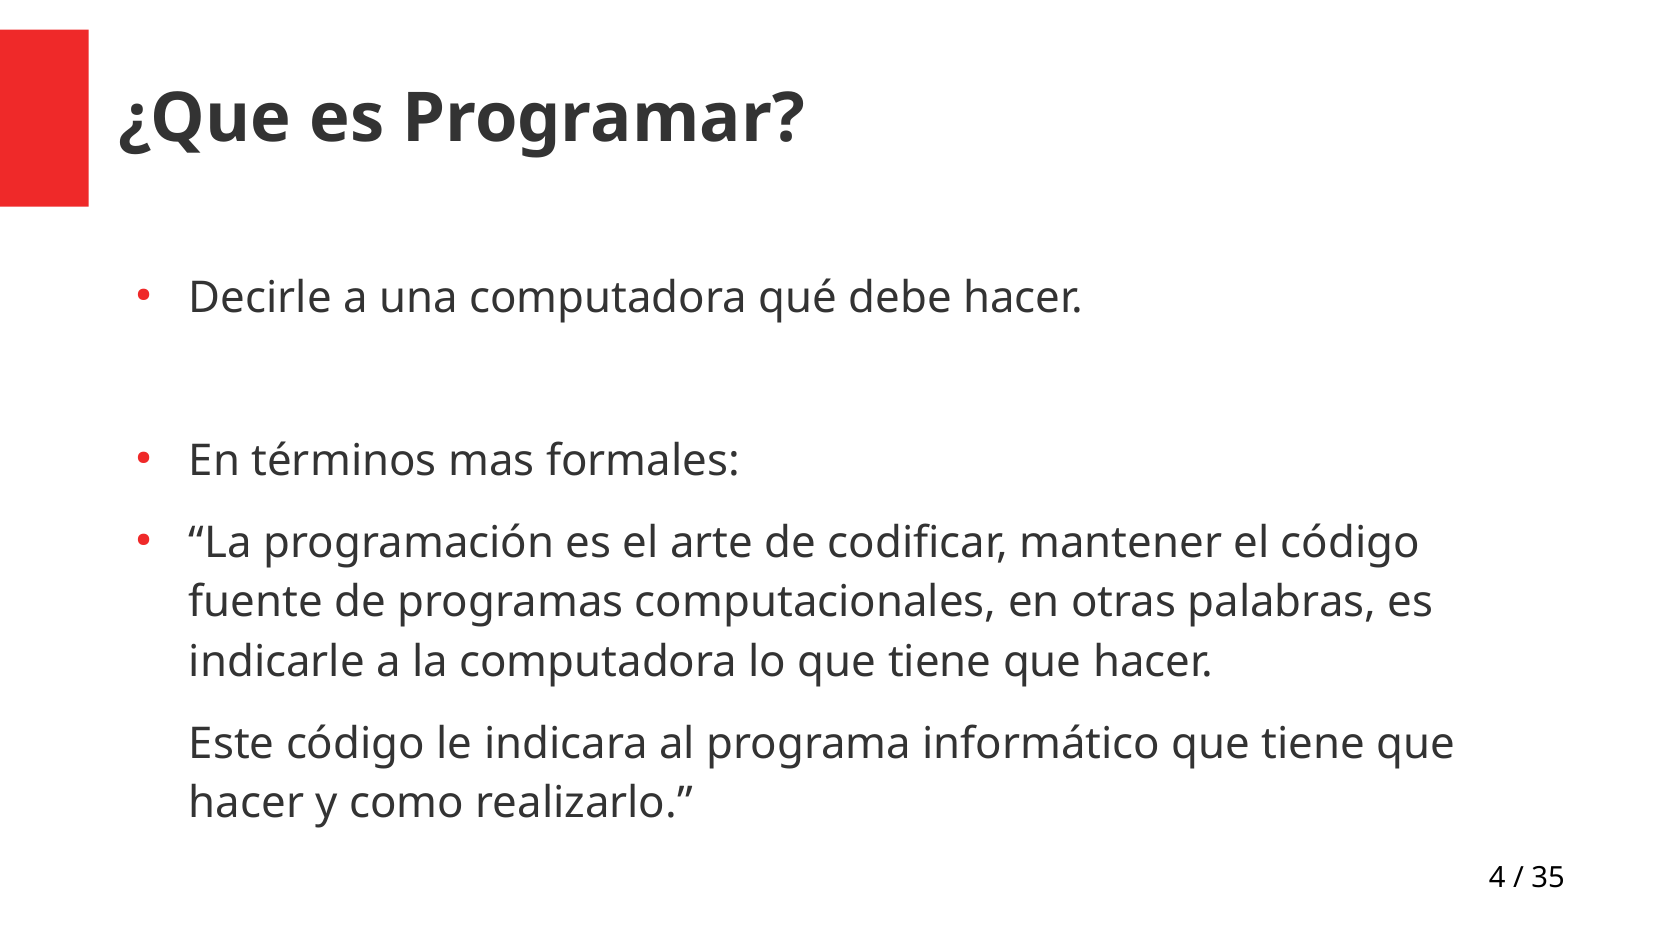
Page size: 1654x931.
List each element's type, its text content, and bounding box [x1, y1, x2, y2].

title ¿Que es Programar? [118, 37, 1571, 193]
list Decirle a una computadora qué debe hacer. En términos mas formales: “La programación es el arte de codificar, mantener el código fuente de programas computacionales, en otras palabras, es indicarle a la computadora lo que tiene que hacer. Este código le indicara al programa informático que tiene que hacer y como realizarlo.” [118, 265, 1536, 806]
